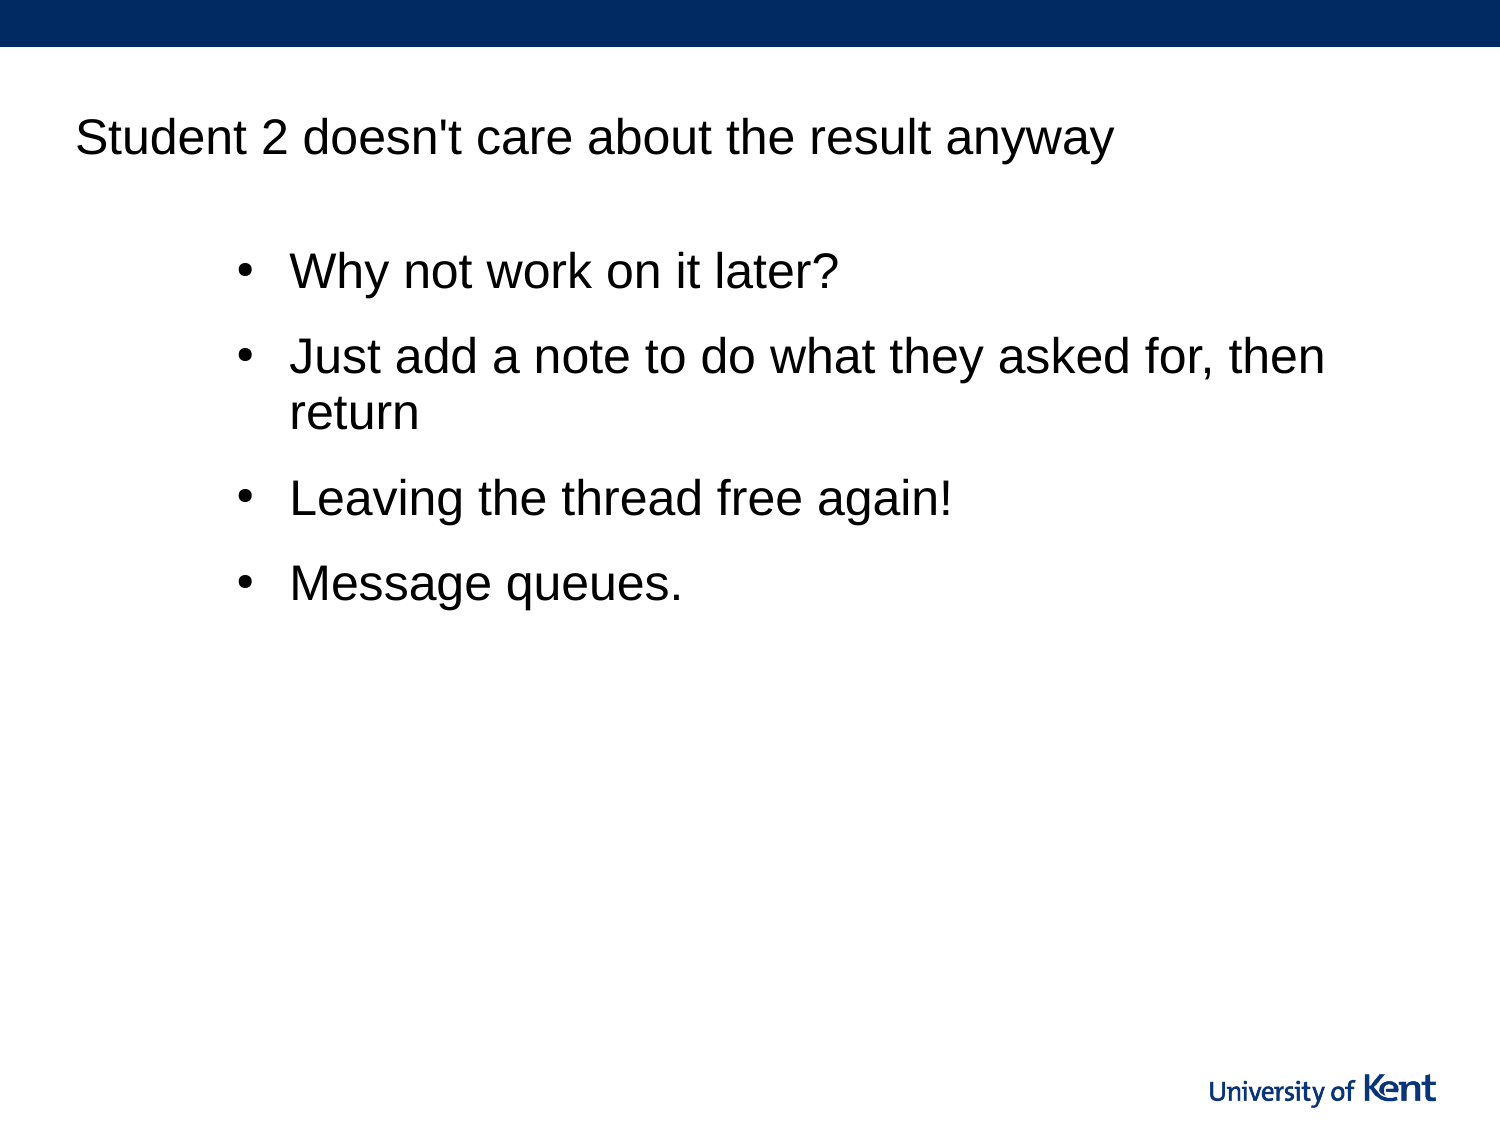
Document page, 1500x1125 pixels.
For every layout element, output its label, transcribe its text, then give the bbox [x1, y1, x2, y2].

title Student 2 doesn't care about the result anyway [75, 90, 1436, 185]
list Why not work on it later? Just add a note to do what they asked for, then return Leaving the thread free again! Message queues. [218, 243, 1365, 1047]
picture [1210, 1074, 1436, 1108]
